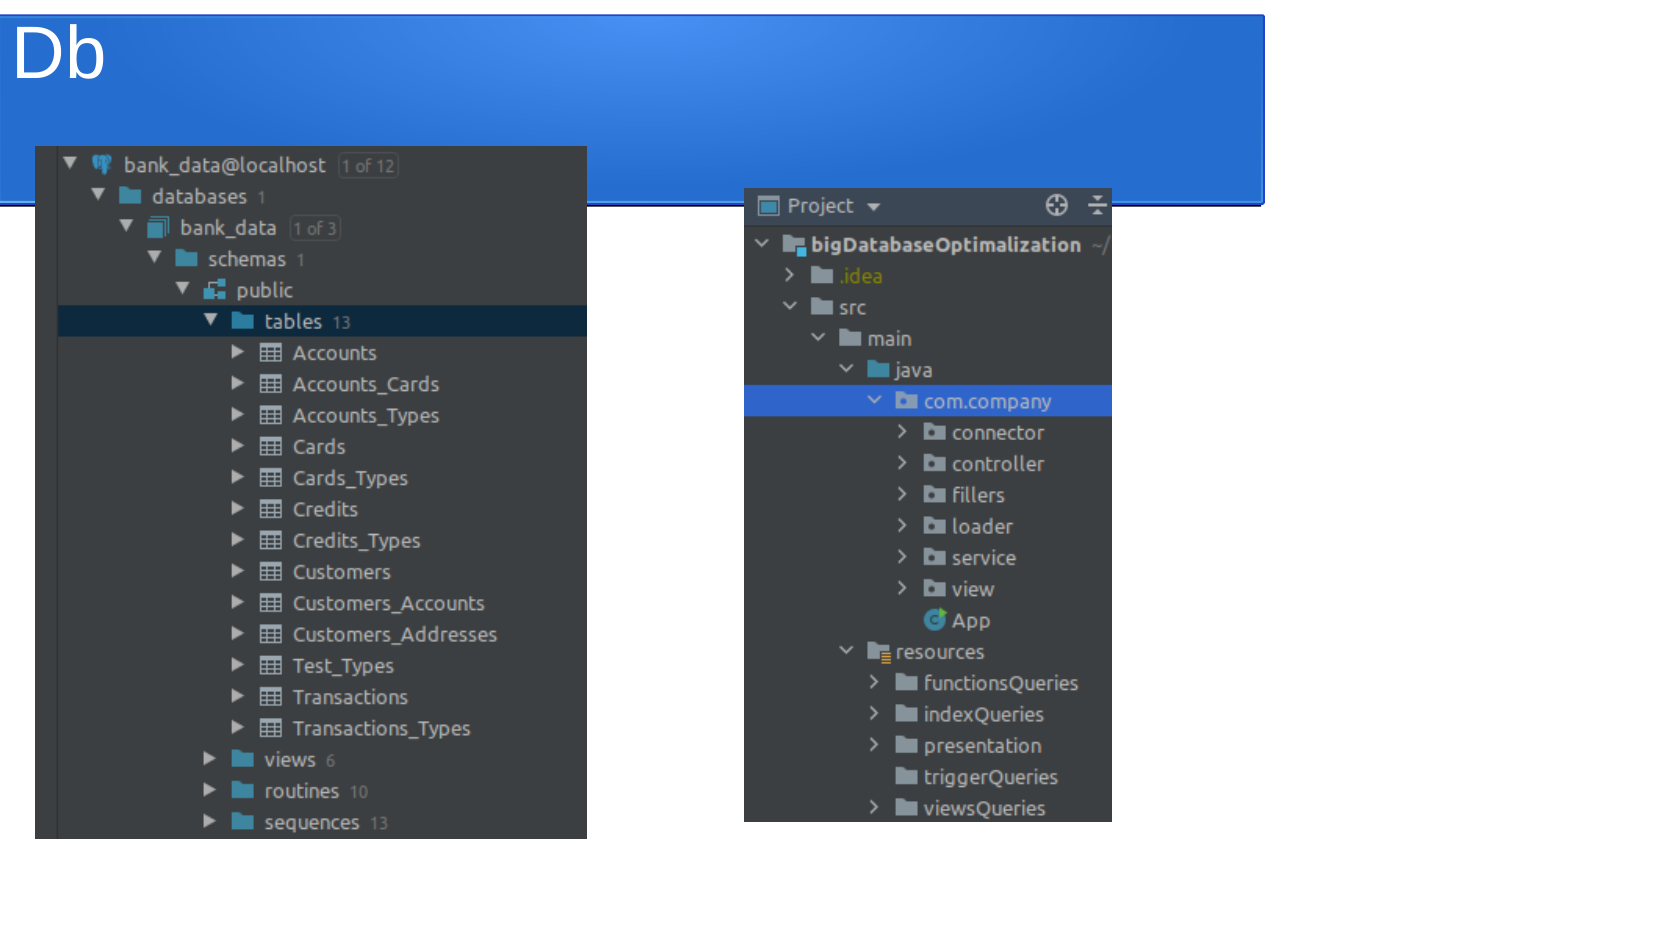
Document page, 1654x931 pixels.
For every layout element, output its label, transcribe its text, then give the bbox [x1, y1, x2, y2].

title Db [11, 0, 1164, 130]
picture [744, 188, 1112, 822]
picture [35, 146, 587, 839]
